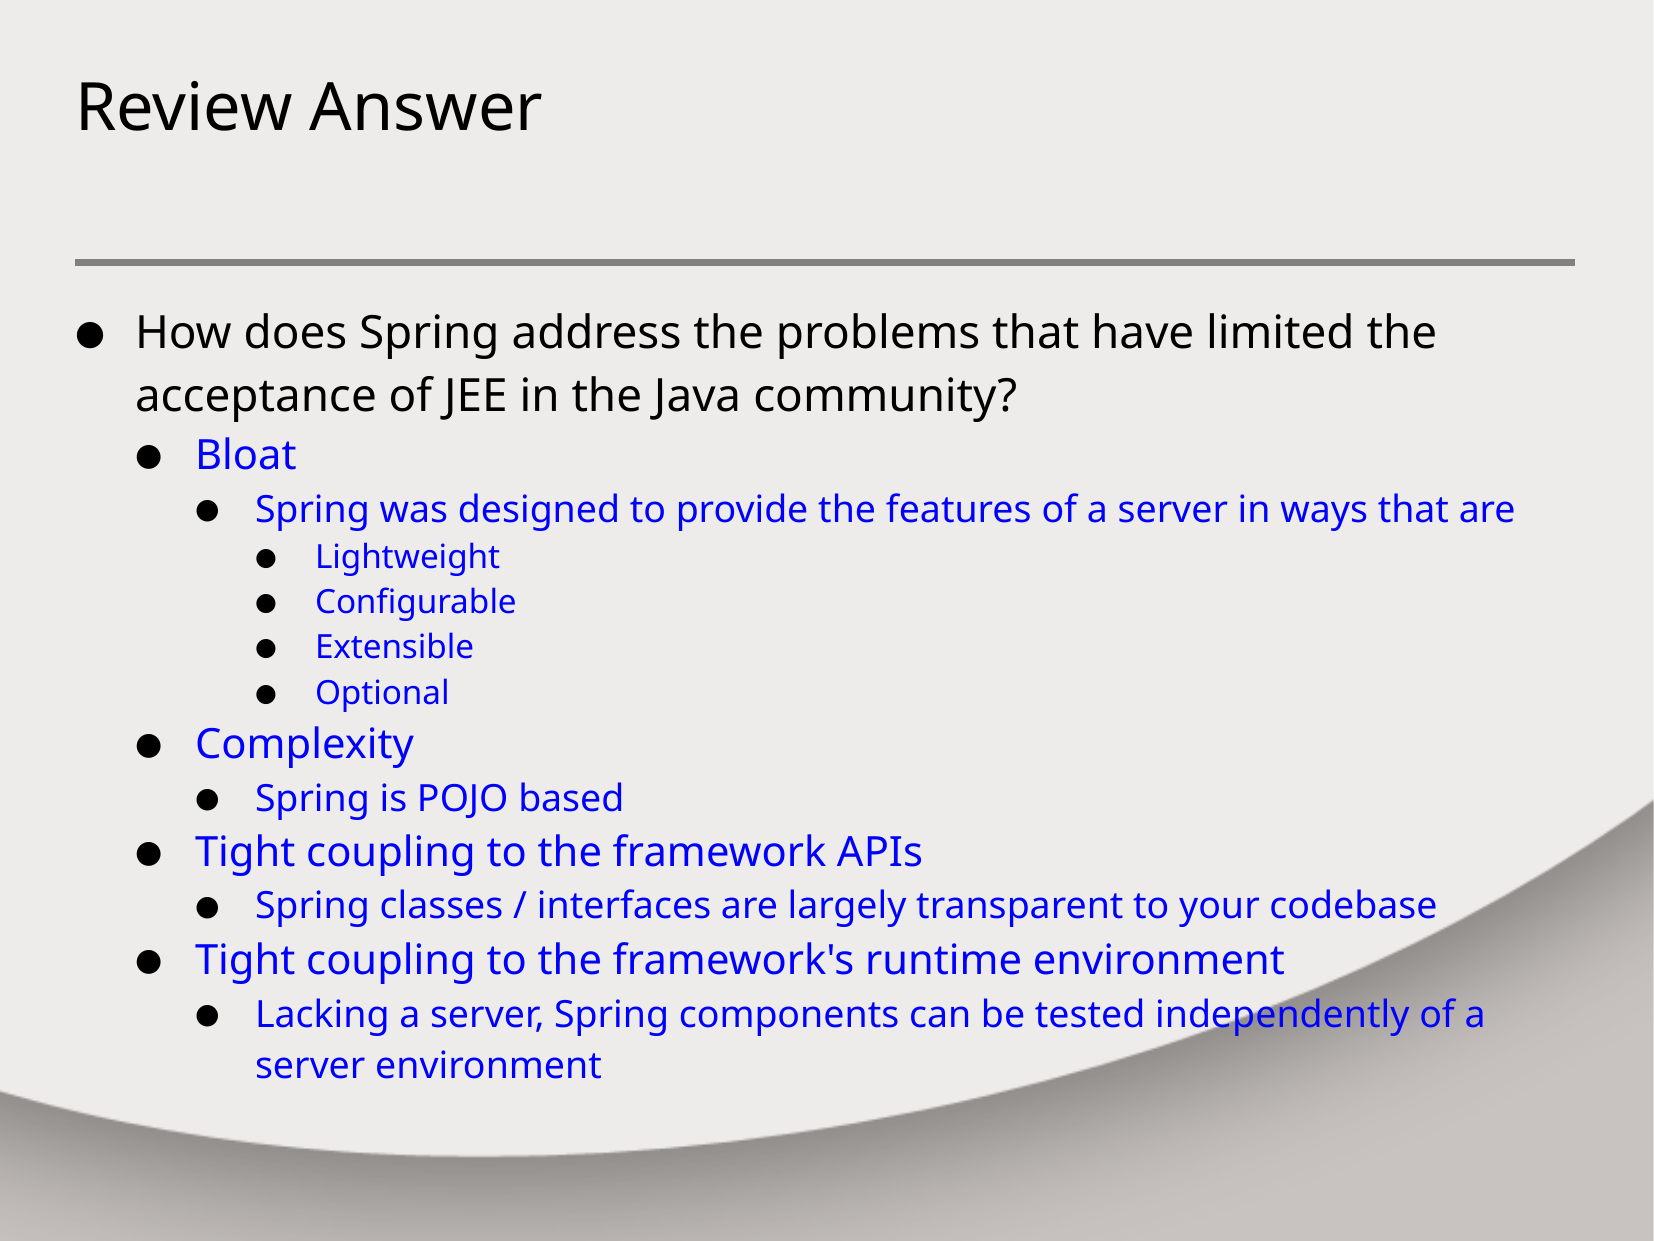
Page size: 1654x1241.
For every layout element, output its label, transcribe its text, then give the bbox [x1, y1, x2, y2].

picture [0, 0, 1654, 1241]
title Review Answer [75, 75, 1576, 226]
list How does Spring address the problems that have limited the acceptance of JEE in the Java community? Bloat Spring was designed to provide the features of a server in ways that are Lightweight Configurable Extensible Optional Complexity Spring is POJO based Tight coupling to the framework APIs Spring classes / interfaces are largely transparent to your codebase Tight coupling to the framework's runtime environment Lacking a server, Spring components can be tested independently of a server environment [75, 300, 1576, 1163]
